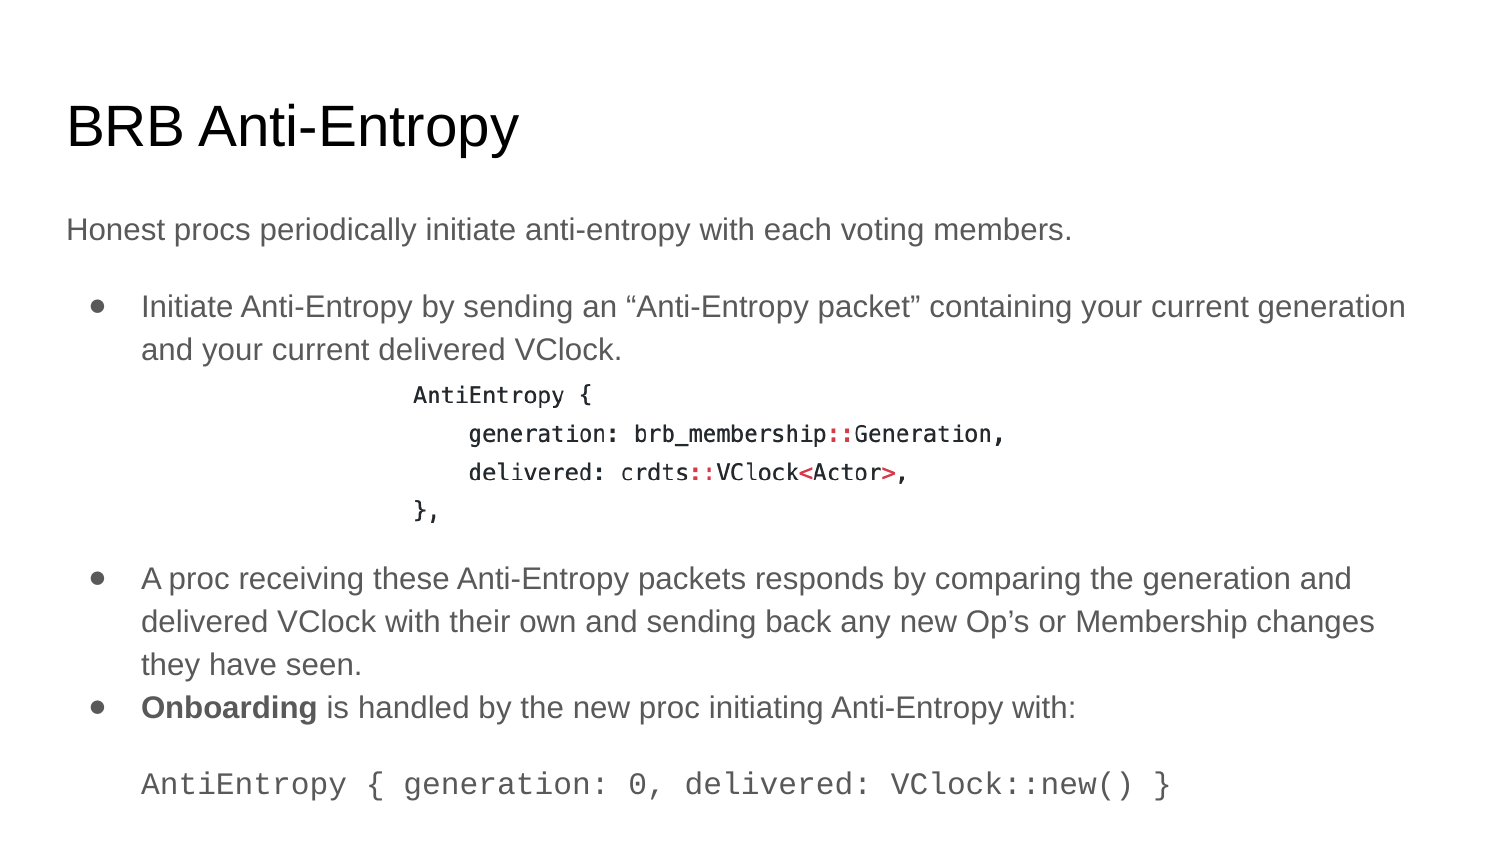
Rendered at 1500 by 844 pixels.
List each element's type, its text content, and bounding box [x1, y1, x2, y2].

picture [392, 376, 1026, 532]
title BRB Anti-Entropy [51, 72, 1449, 167]
list Honest procs periodically initiate anti-entropy with each voting members. Initiate Anti-Entropy by sending an “Anti-Entropy packet” containing your current generation and your current delivered VClock. A proc receiving these Anti-Entropy packets responds by comparing the generation and delivered VClock with their own and sending back any new Op’s or Membership changes they have seen. Onboarding is handled by the new proc initiating Anti-Entropy with: AntiEntropy { generation: 0, delivered: VClock::new() } [51, 189, 1449, 750]
